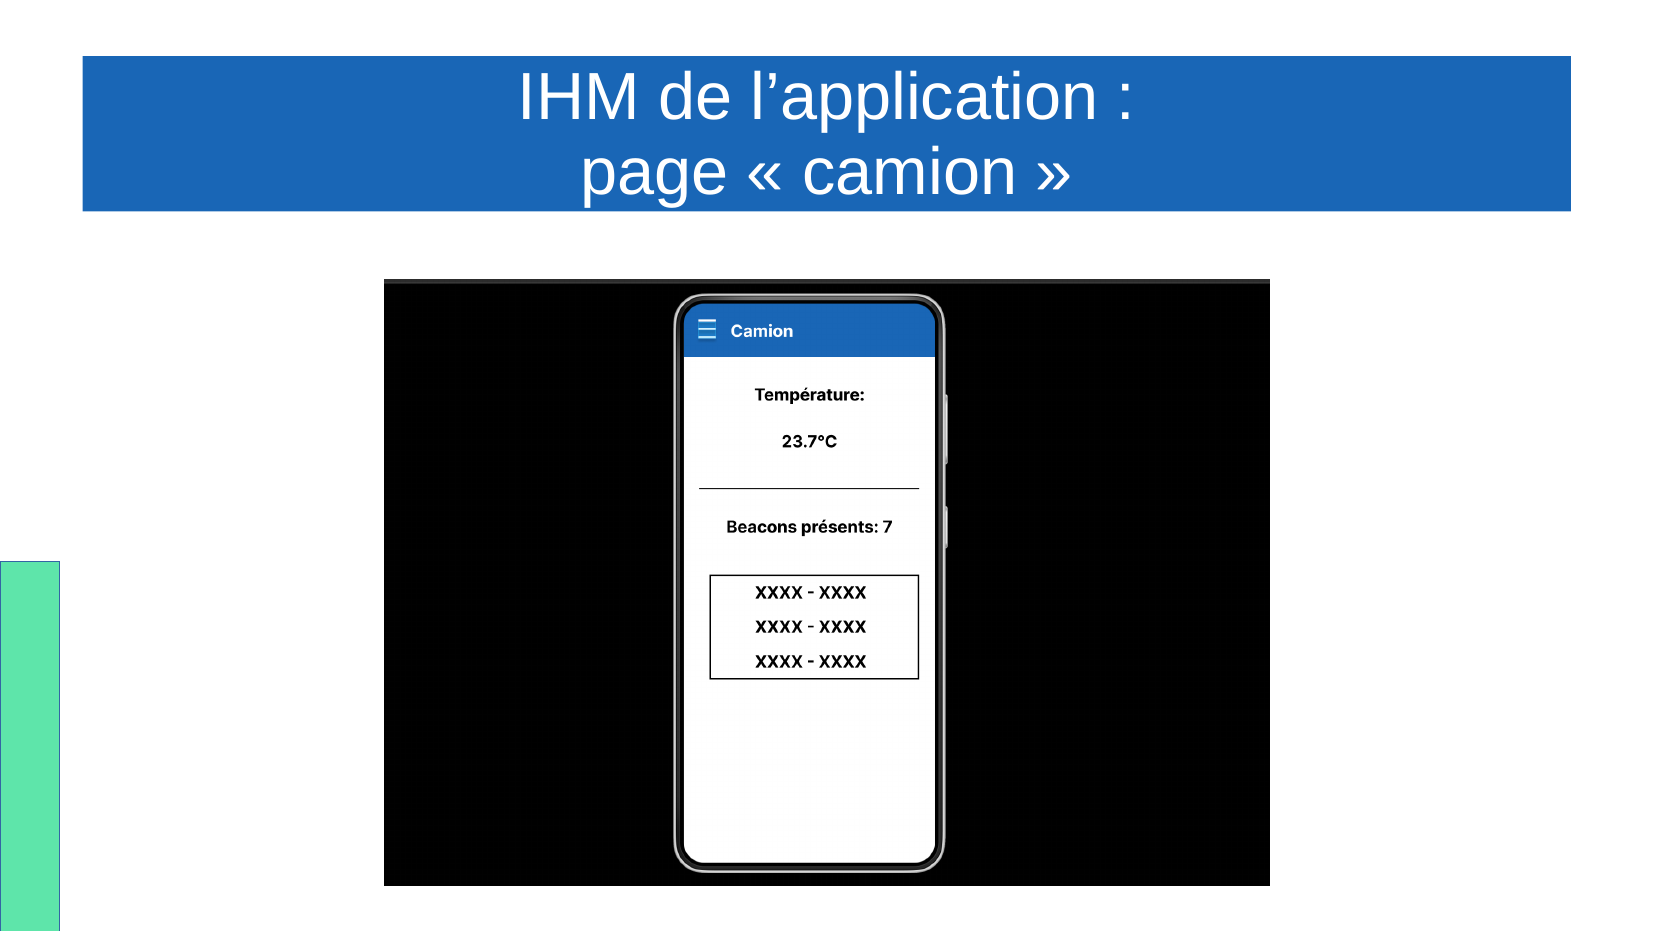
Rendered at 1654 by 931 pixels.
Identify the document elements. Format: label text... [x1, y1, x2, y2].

picture [384, 279, 1270, 886]
text_box [0, 561, 60, 931]
title IHM de l’application : page « camion » [82, 56, 1571, 212]
